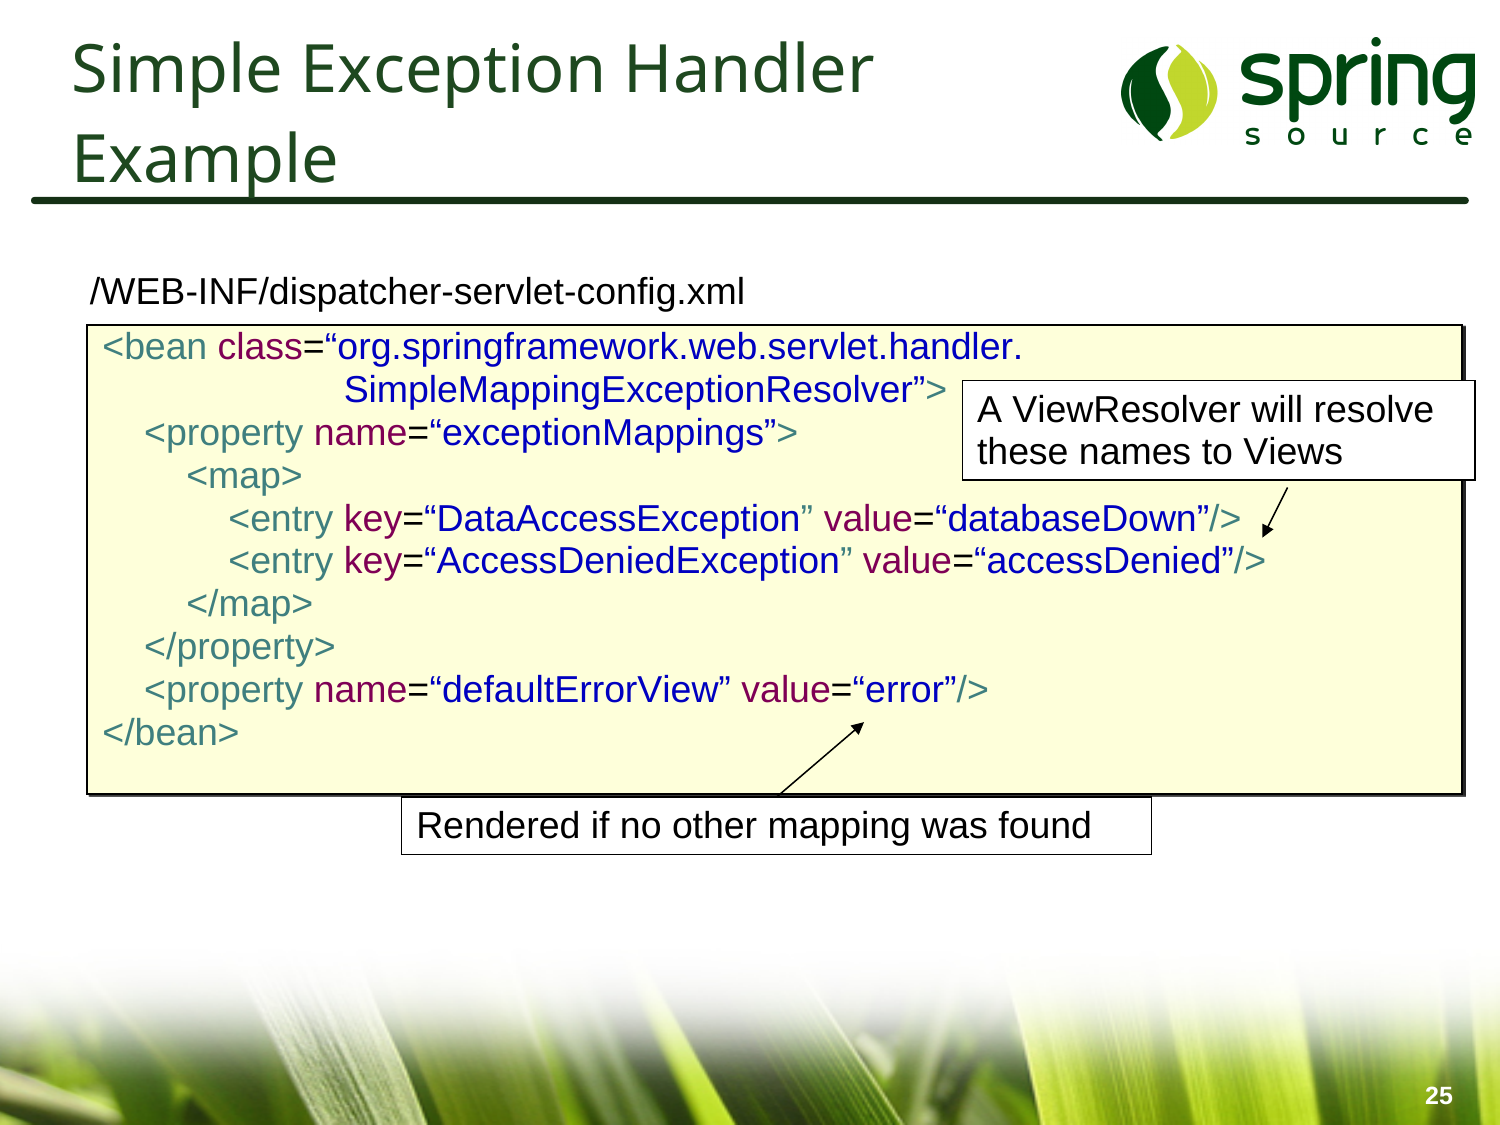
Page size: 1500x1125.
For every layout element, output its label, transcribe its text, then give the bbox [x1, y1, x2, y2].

text_box Rendered if no other mapping was found [401, 797, 1152, 855]
text_box /WEB-INF/dispatcher-servlet-config.xml [75, 262, 763, 320]
text_box <bean class=“org.springframework.web.servlet.handler. SimpleMappingExceptionResolver”> <property name=“exceptionMappings”> <map> <entry key=“DataAccessException” value=“databaseDown”/> <entry key=“AccessDeniedException” value=“accessDenied”/> </map> </property> <property name=“defaultErrorView” value=“error”/> </bean> [87, 324, 1463, 794]
picture [1121, 37, 1475, 145]
title Simple Exception Handler Example [56, 13, 1089, 191]
text_box A ViewResolver will resolve these names to Views [962, 380, 1476, 481]
picture [0, 944, 1500, 1125]
